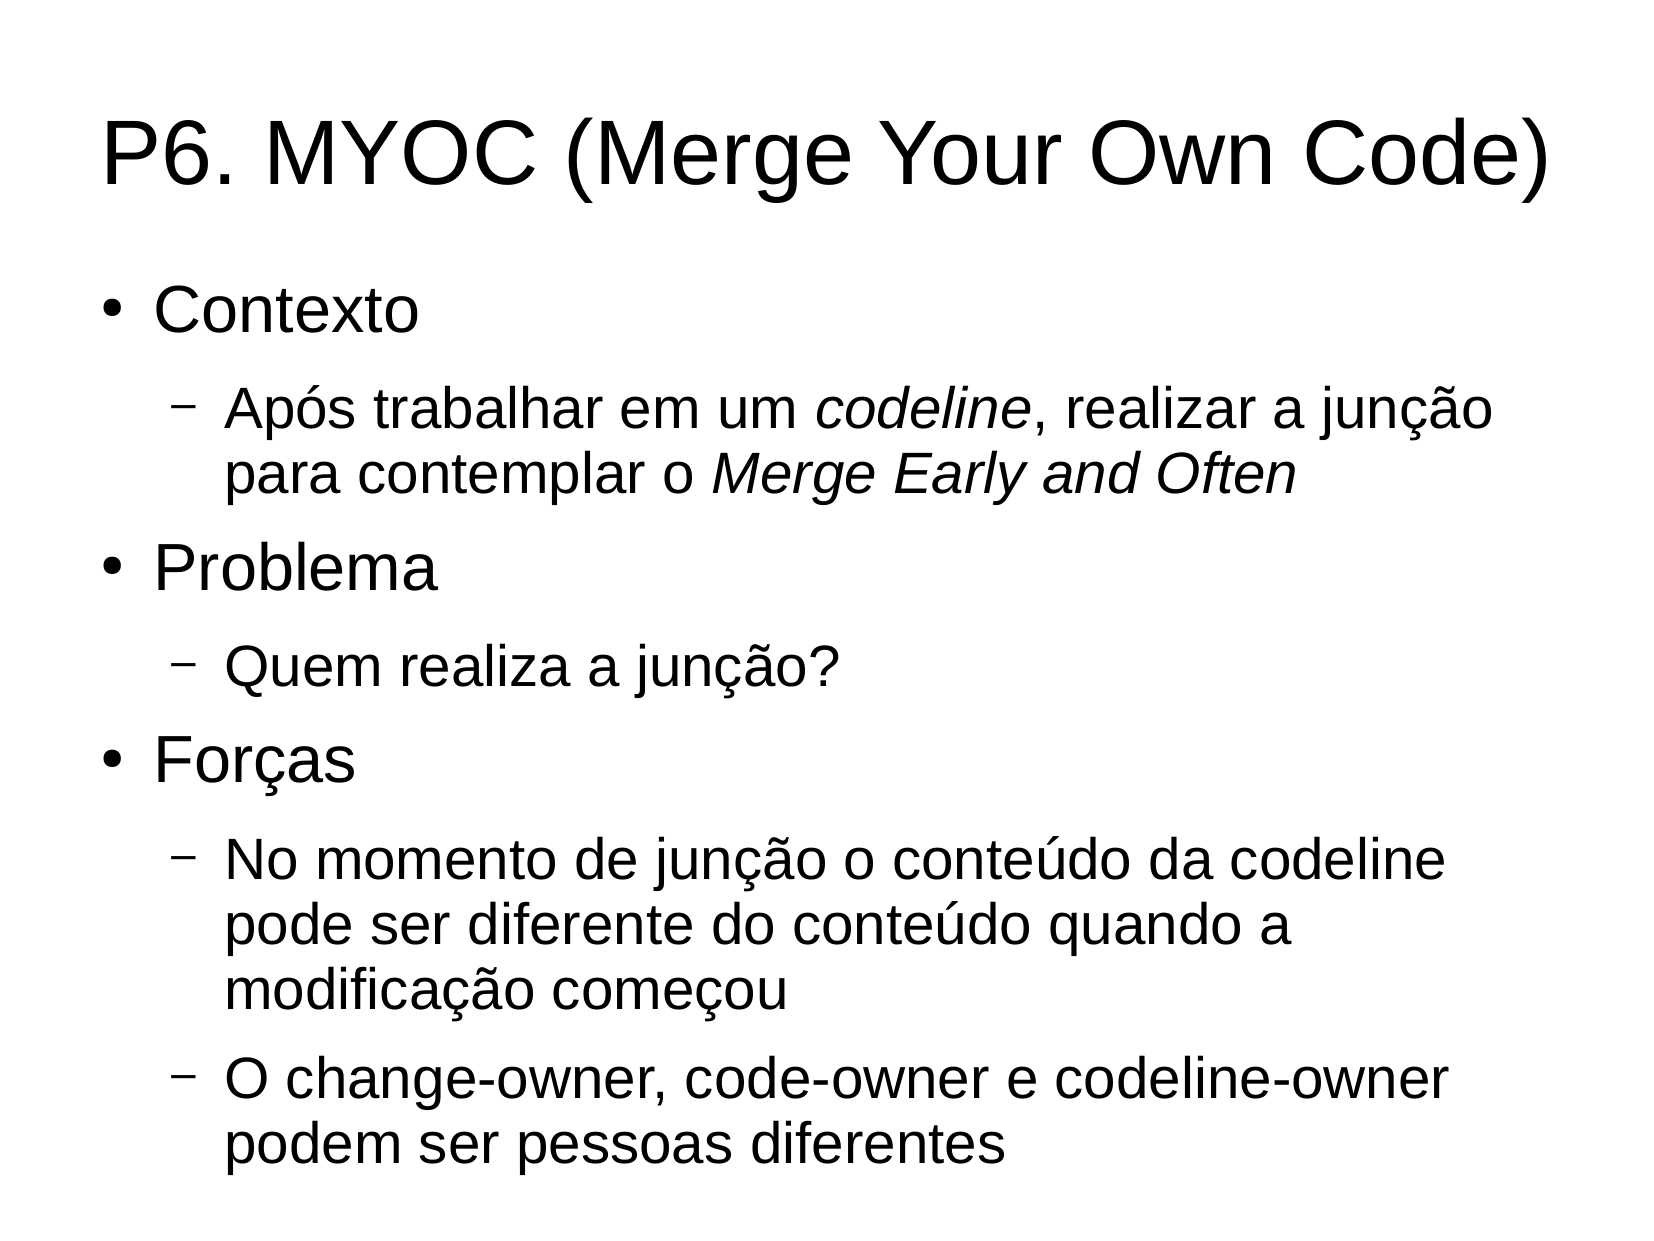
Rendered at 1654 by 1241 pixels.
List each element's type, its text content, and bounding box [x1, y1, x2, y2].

title P6. MYOC (Merge Your Own Code) [82, 49, 1571, 257]
list Contexto Após trabalhar em um codeline, realizar a junção para contemplar o Merge Early and Often Problema Quem realiza a junção? Forças No momento de junção o conteúdo da codeline pode ser diferente do conteúdo quando a modificação começou O change-owner, code-owner e codeline-owner podem ser pessoas diferentes [82, 271, 1571, 1182]
